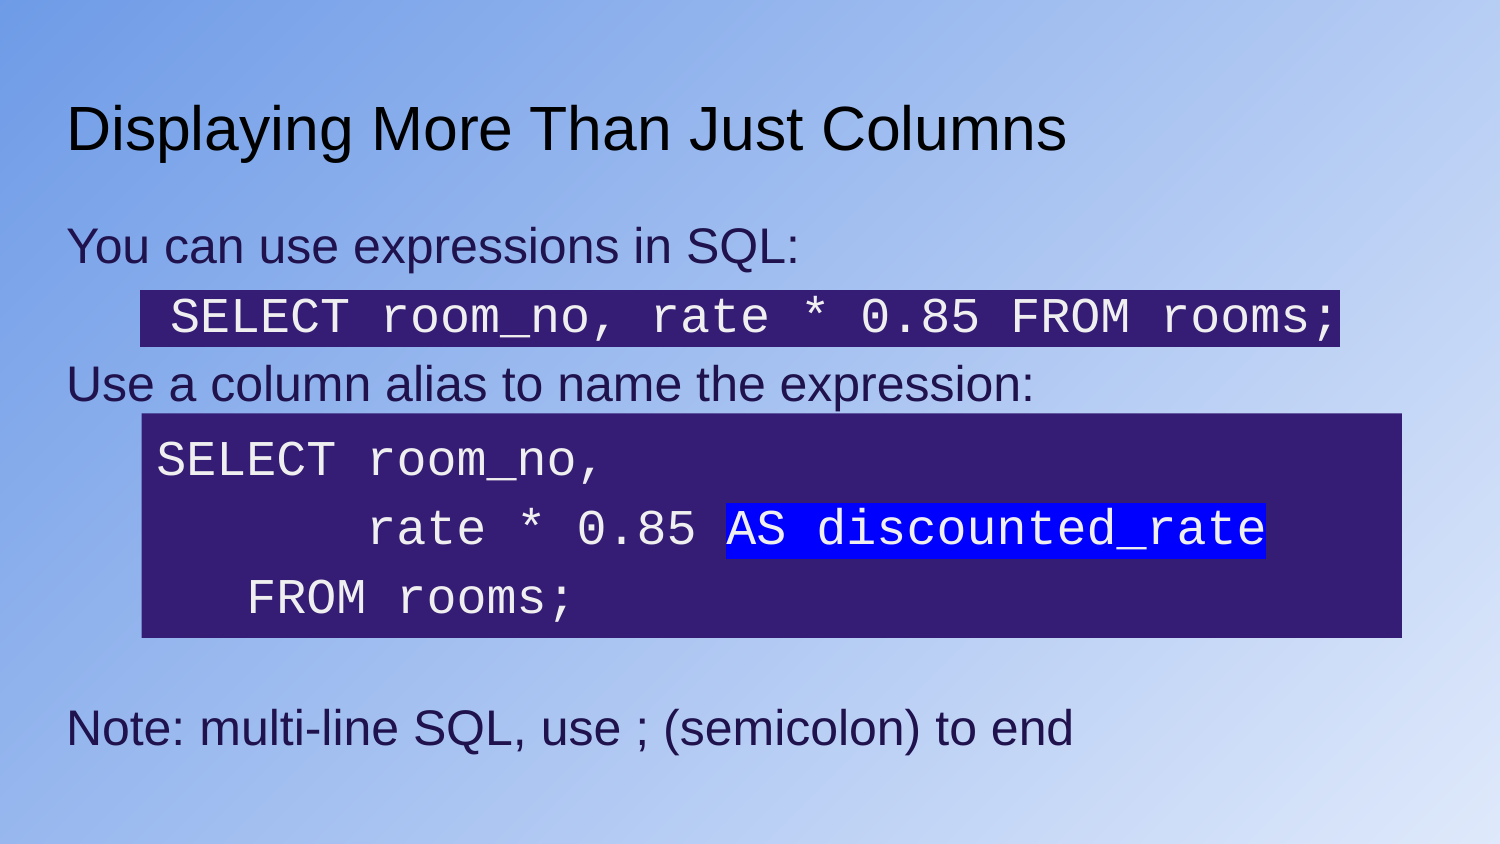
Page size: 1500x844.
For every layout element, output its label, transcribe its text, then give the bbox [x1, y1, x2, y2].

list You can use expressions in SQL: SELECT room_no, rate * 0.85 FROM rooms; Use a column alias to name the expression: Note: multi-line SQL, use ; (semicolon) to end [51, 189, 1449, 750]
title Displaying More Than Just Columns [51, 72, 1449, 167]
text_box SELECT room_no, rate * 0.85 AS discounted_rate FROM rooms; [141, 413, 1402, 638]
